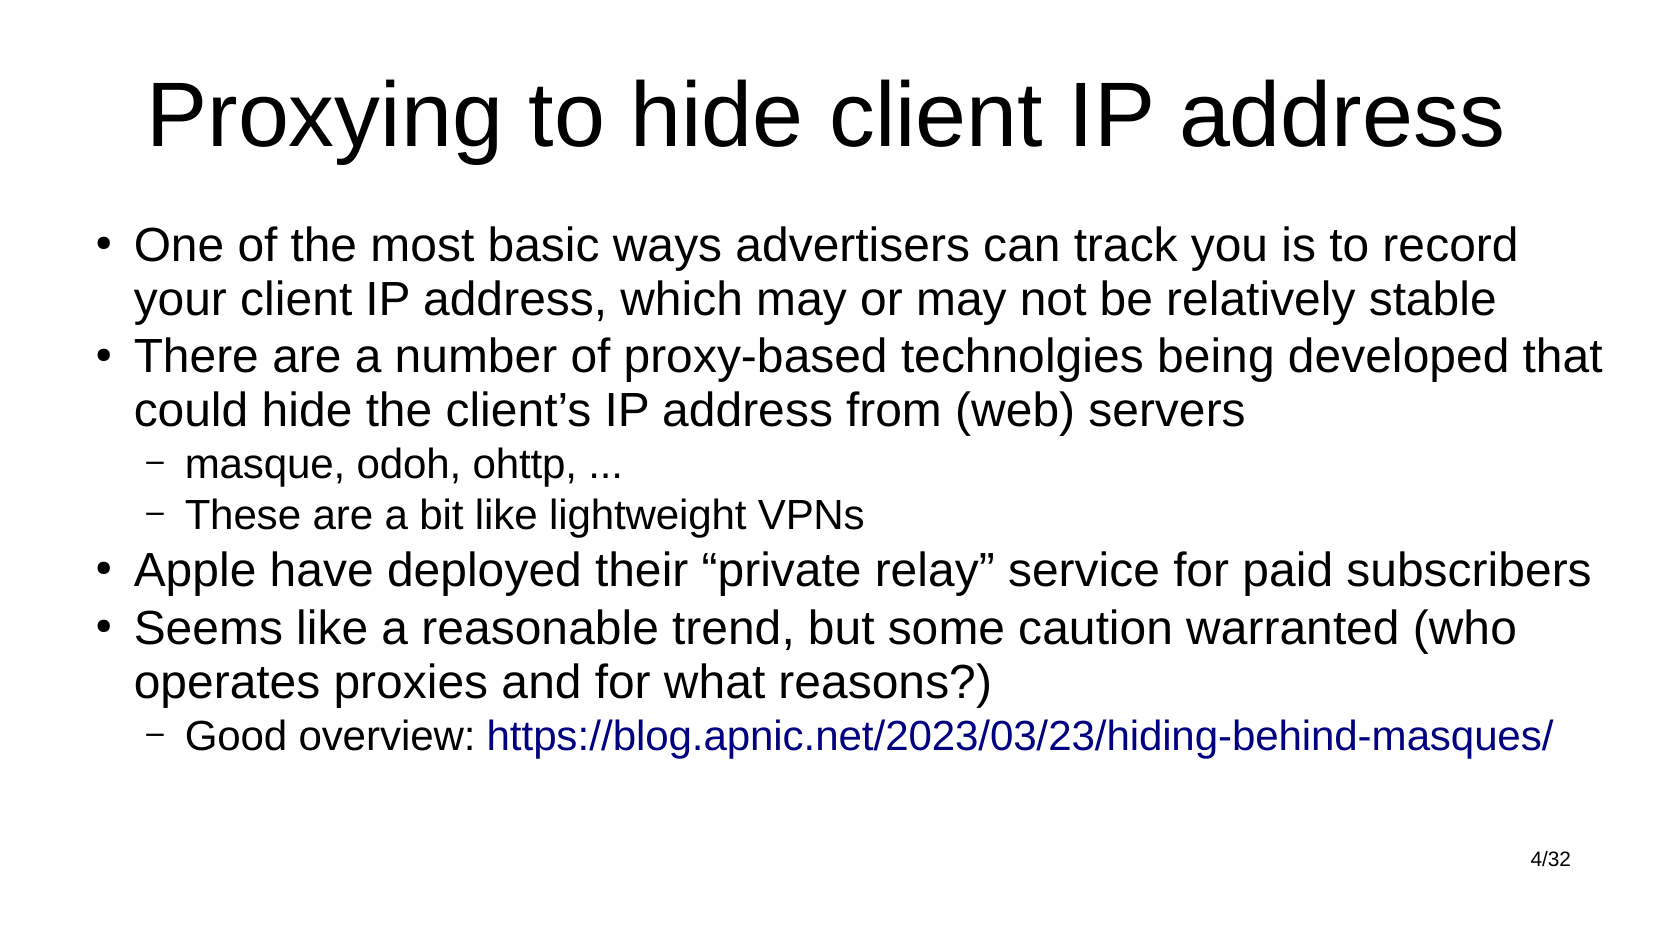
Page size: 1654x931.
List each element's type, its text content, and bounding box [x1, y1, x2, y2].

list One of the most basic ways advertisers can track you is to record your client IP address, which may or may not be relatively stable There are a number of proxy-based technolgies being developed that could hide the client’s IP address from (web) servers masque, odoh, ohttp, ... These are a bit like lightweight VPNs Apple have deployed their “private relay” service for paid subscribers Seems like a reasonable trend, but some caution warranted (who operates proxies and for what reasons?) Good overview: https://blog.apnic.net/2023/03/23/hiding-behind-masques/ [82, 217, 1607, 780]
title Proxying to hide client IP address [82, 37, 1571, 193]
